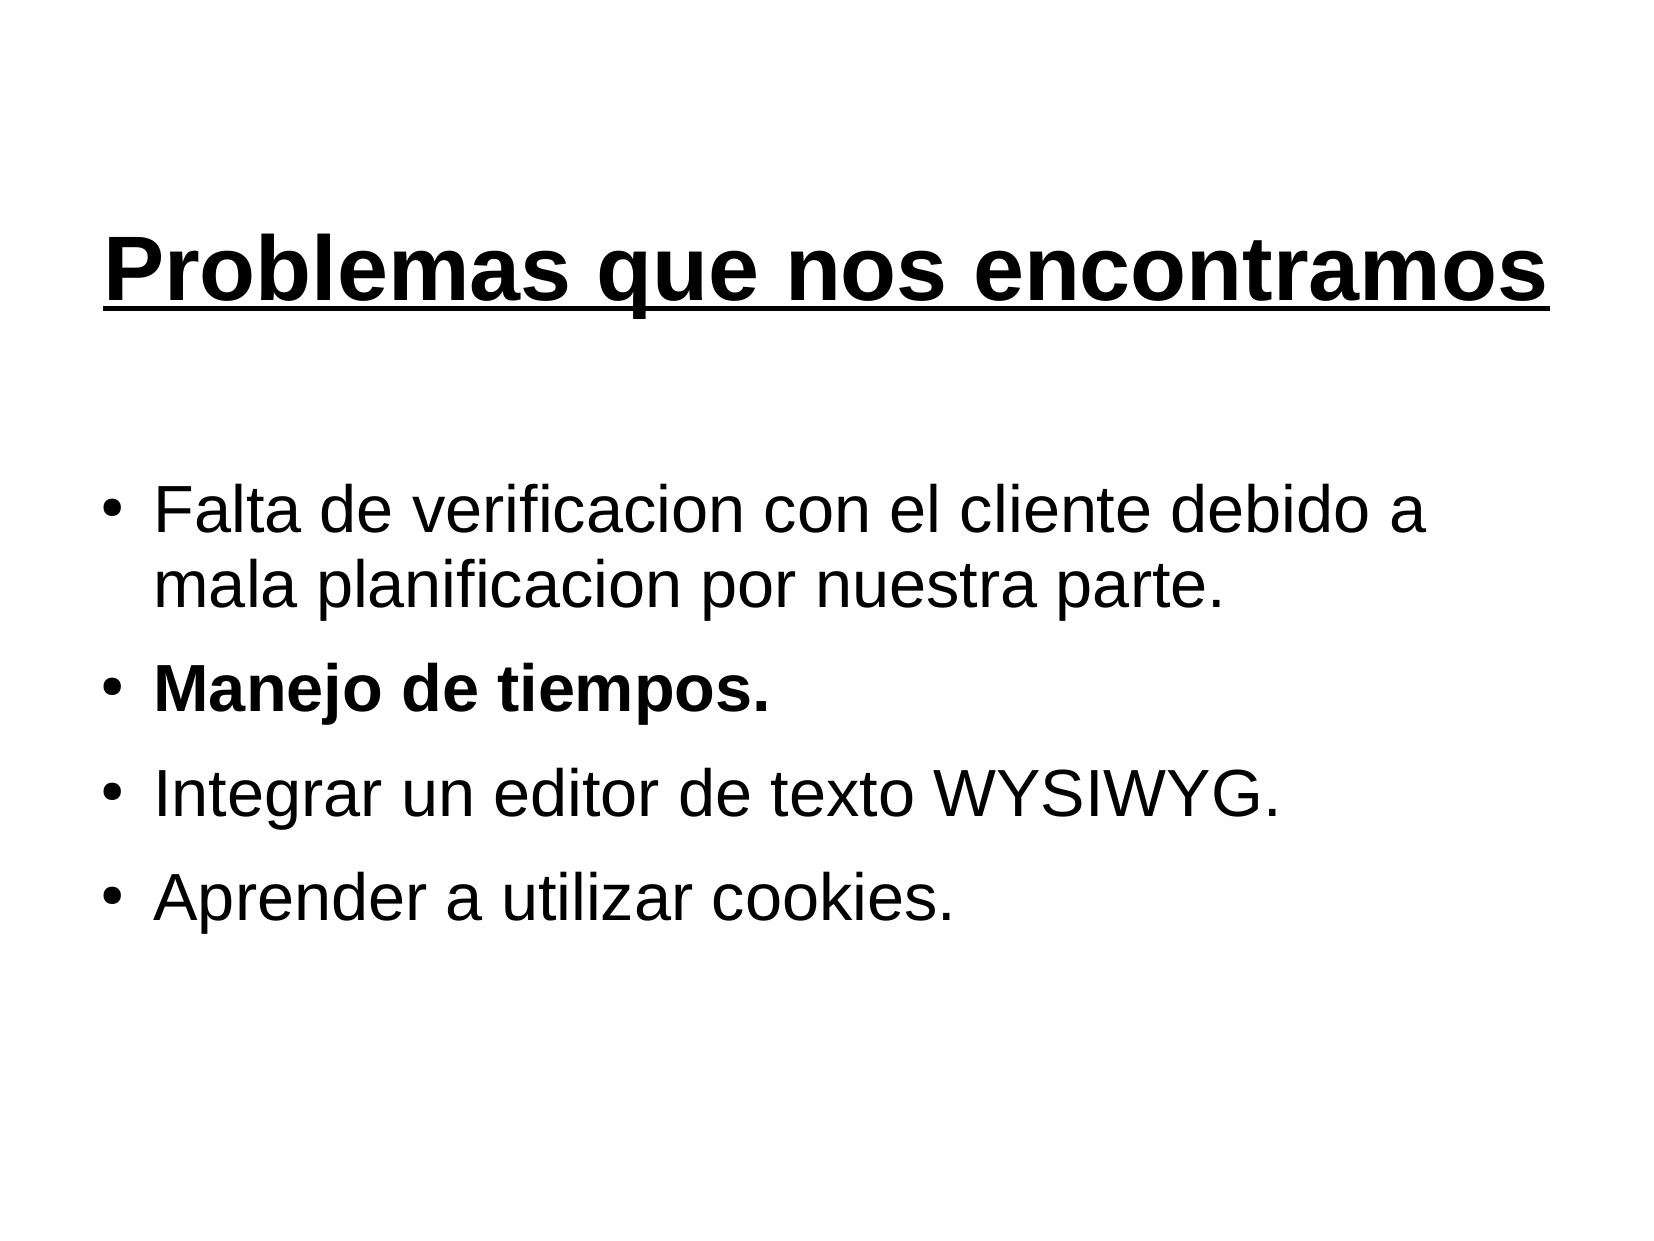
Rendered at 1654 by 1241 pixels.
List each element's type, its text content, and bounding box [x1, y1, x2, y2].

title Problemas que nos encontramos [82, 165, 1571, 373]
list Falta de verificacion con el cliente debido a mala planificacion por nuestra parte. Manejo de tiempos. Integrar un editor de texto WYSIWYG. Aprender a utilizar cookies. [82, 472, 1571, 1010]
